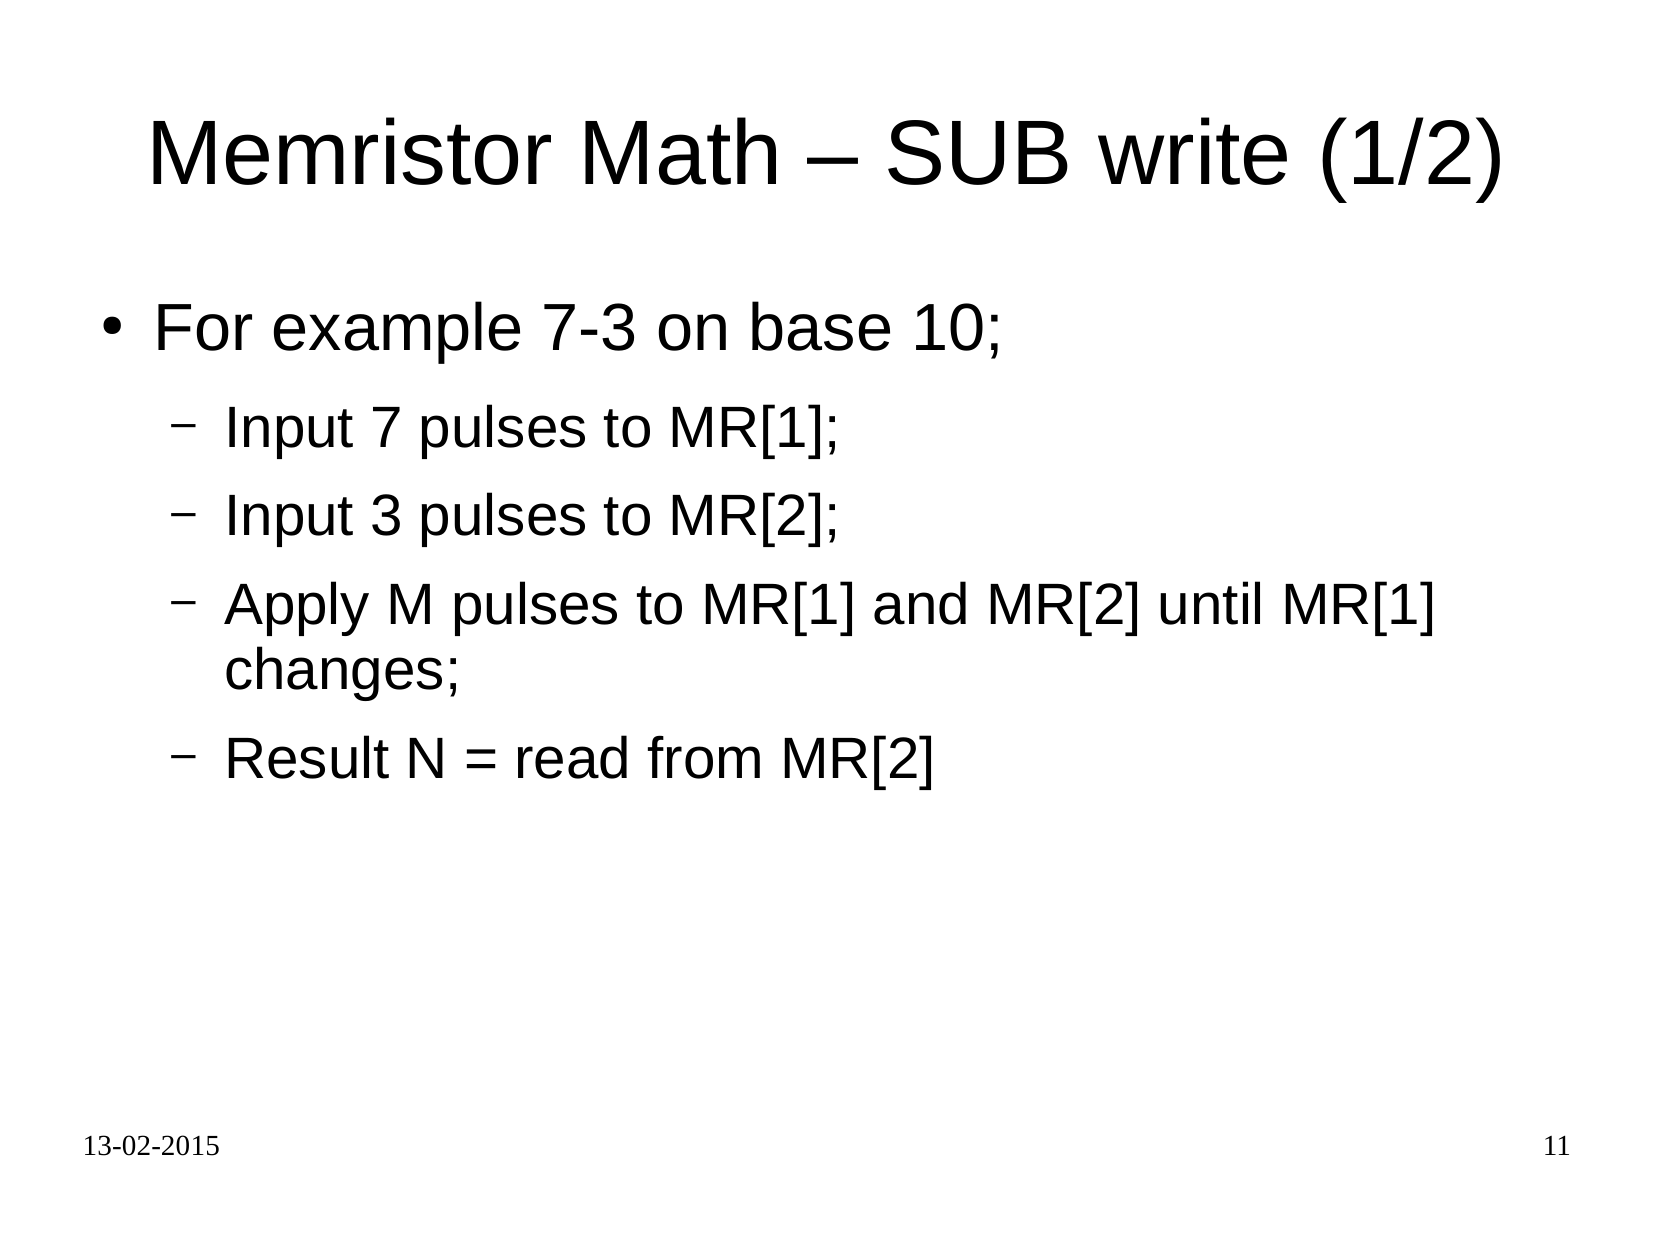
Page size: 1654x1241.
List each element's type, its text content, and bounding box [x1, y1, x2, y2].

title Memristor Math – SUB write (1/2) [82, 49, 1571, 257]
list For example 7-3 on base 10; Input 7 pulses to MR[1]; Input 3 pulses to MR[2]; Apply M pulses to MR[1] and MR[2] until MR[1] changes; Result N = read from MR[2] [82, 290, 1571, 1010]
